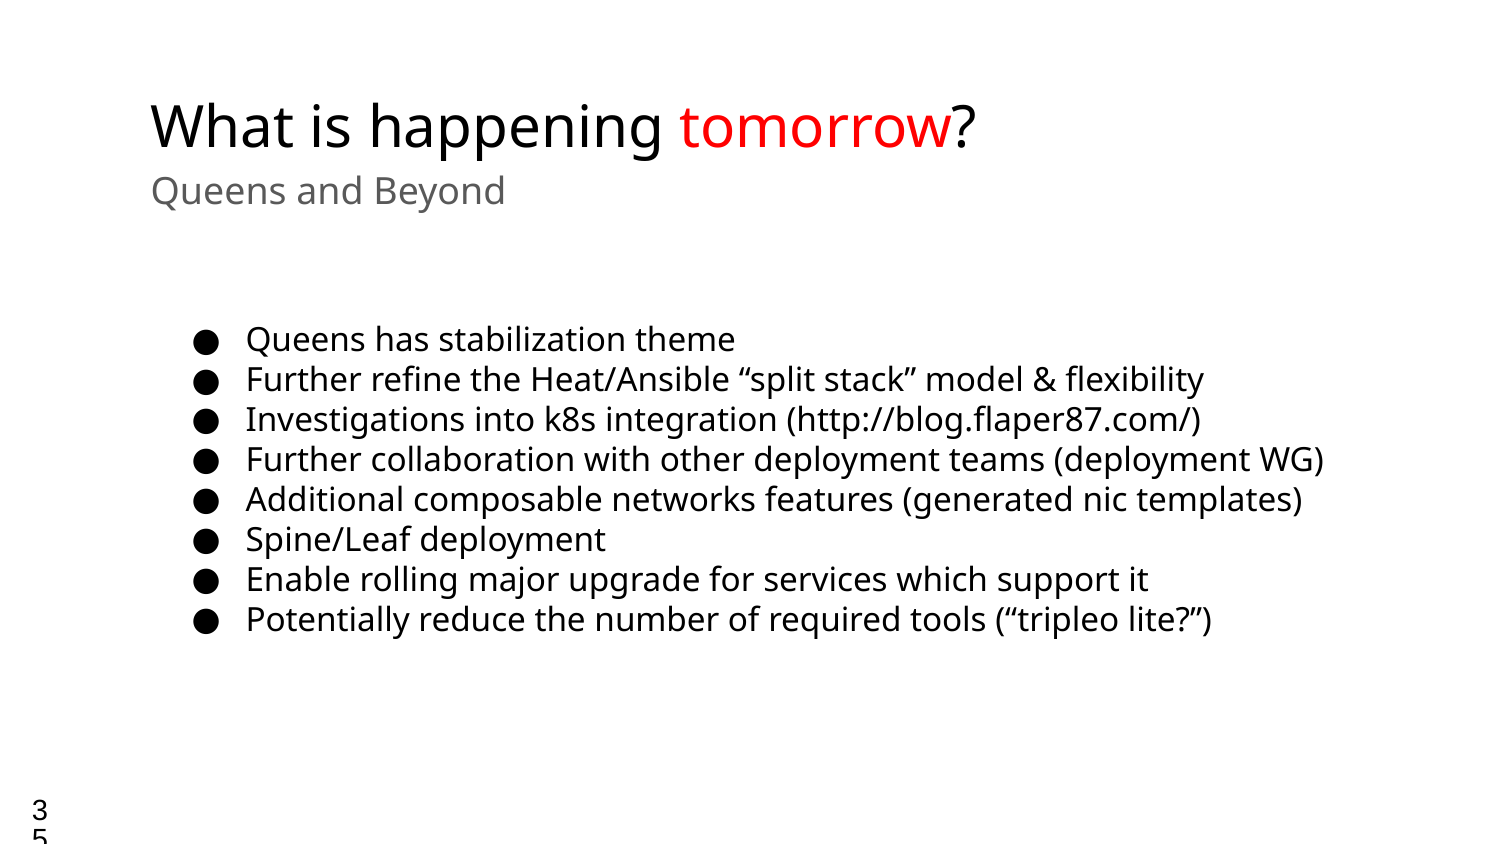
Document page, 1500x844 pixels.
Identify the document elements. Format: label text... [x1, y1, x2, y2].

subtitle Queens and Beyond [135, 152, 1365, 261]
title What is happening tomorrow? [135, 0, 1365, 152]
slide_number <number> [16, 776, 77, 842]
text_box Queens has stabilization theme Further refine the Heat/Ansible “split stack” model & flexibility Investigations into k8s integration (http://blog.flaper87.com/) Further collaboration with other deployment teams (deployment WG) Additional composable networks features (generated nic templates) Spine/Leaf deployment Enable rolling major upgrade for services which support it Potentially reduce the number of required tools (“tripleo lite?”) [155, 226, 1385, 730]
